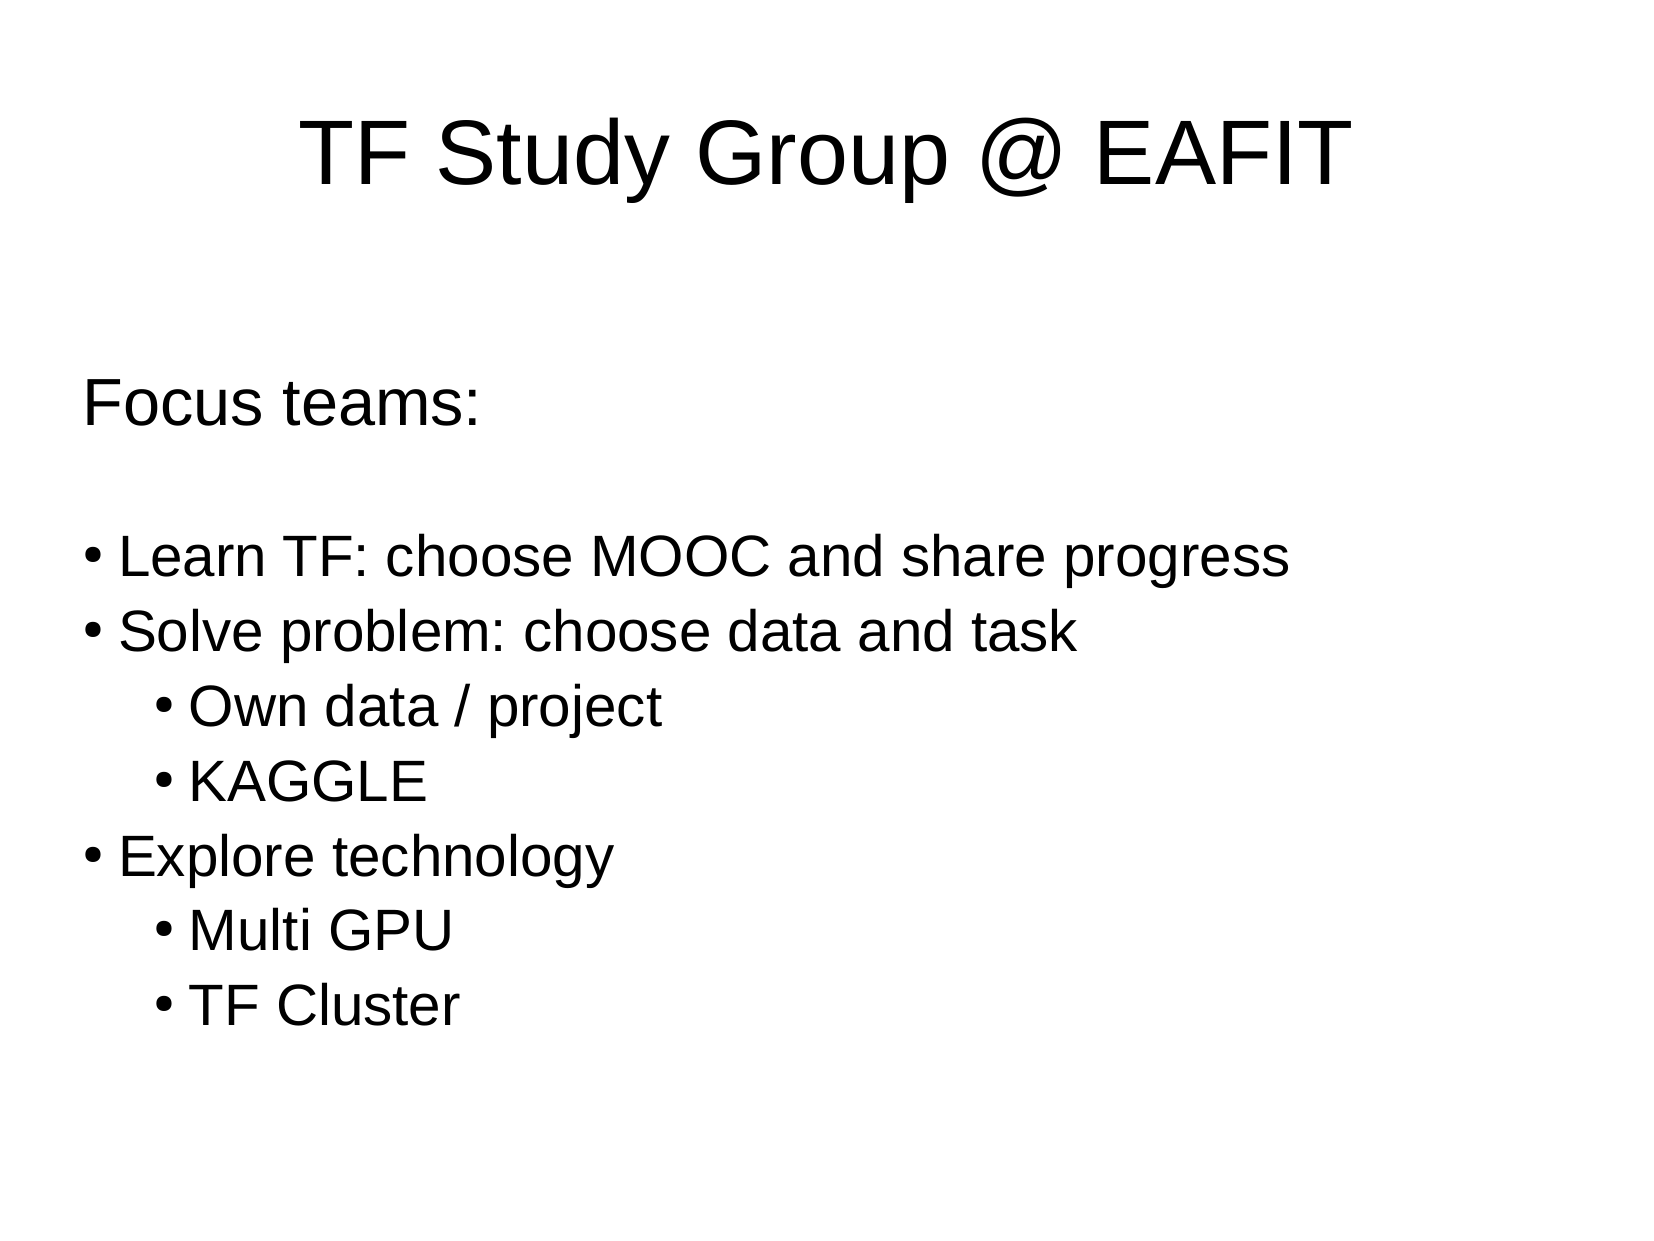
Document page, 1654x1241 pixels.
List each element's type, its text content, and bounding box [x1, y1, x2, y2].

title TF Study Group @ EAFIT [82, 49, 1571, 257]
subtitle Focus teams: Learn TF: choose MOOC and share progress Solve problem: choose data and task Own data / project KAGGLE Explore technology Multi GPU TF Cluster [82, 290, 1571, 1113]
